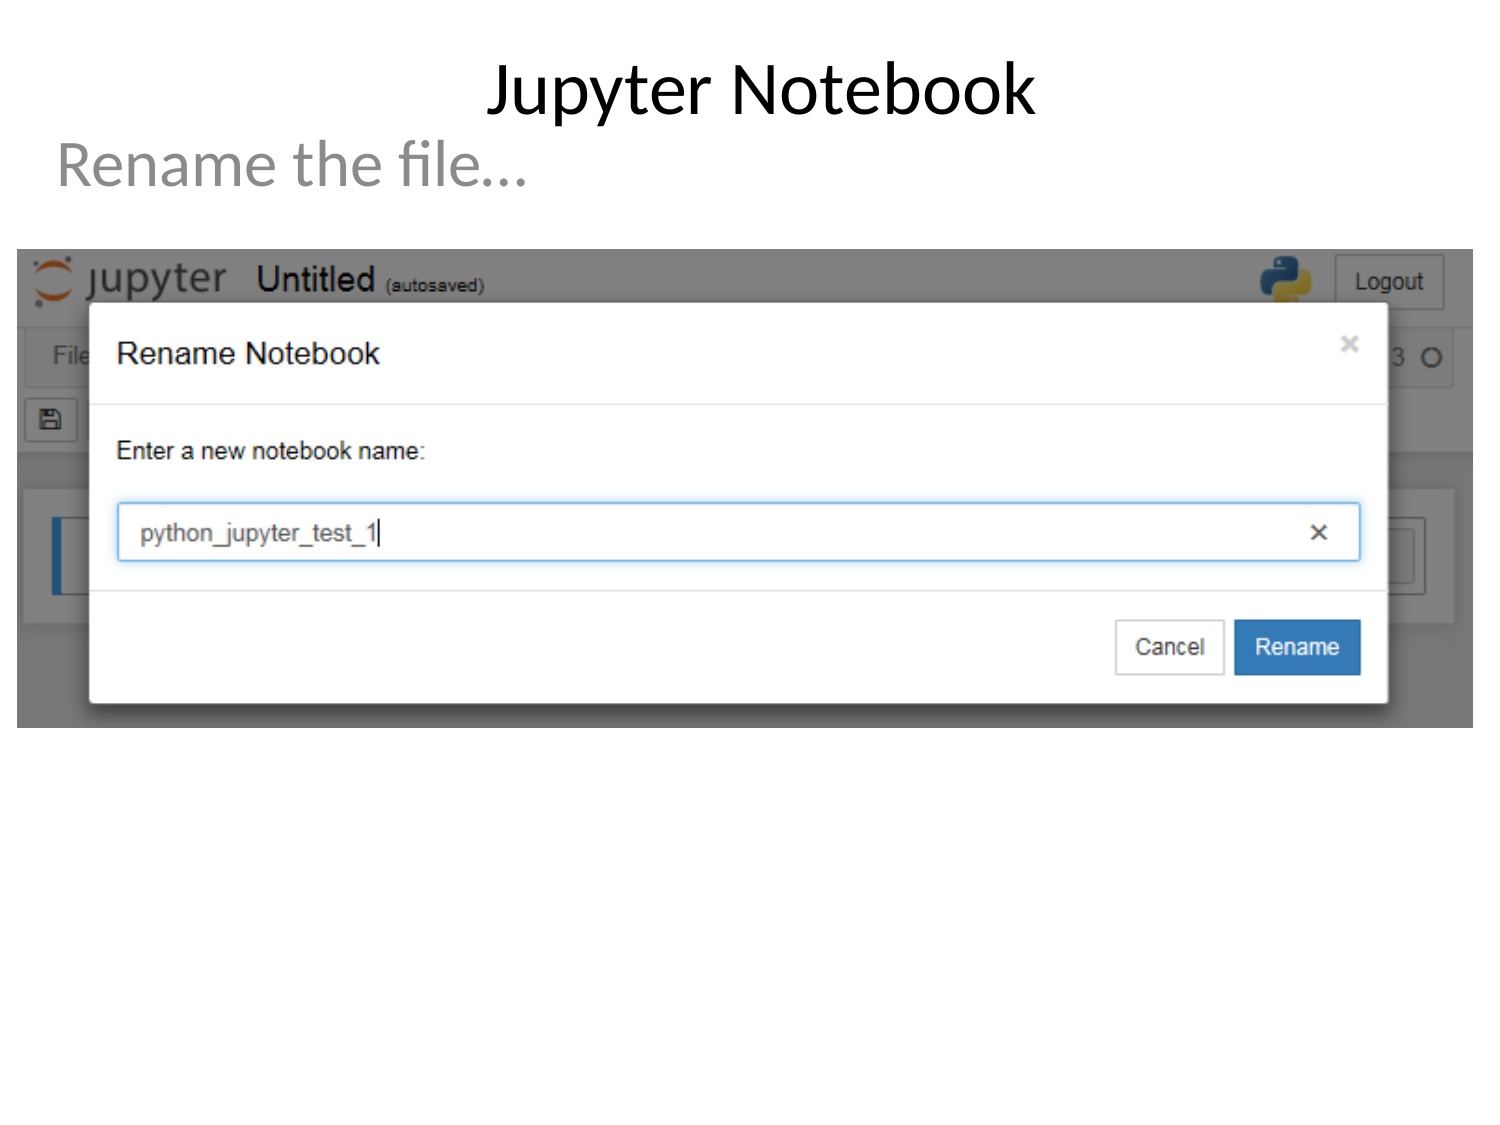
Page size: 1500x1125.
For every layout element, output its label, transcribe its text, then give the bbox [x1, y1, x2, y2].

title Jupyter Notebook [123, 30, 1399, 112]
text_box Rename the file… [41, 112, 1436, 215]
picture [17, 249, 1473, 728]
